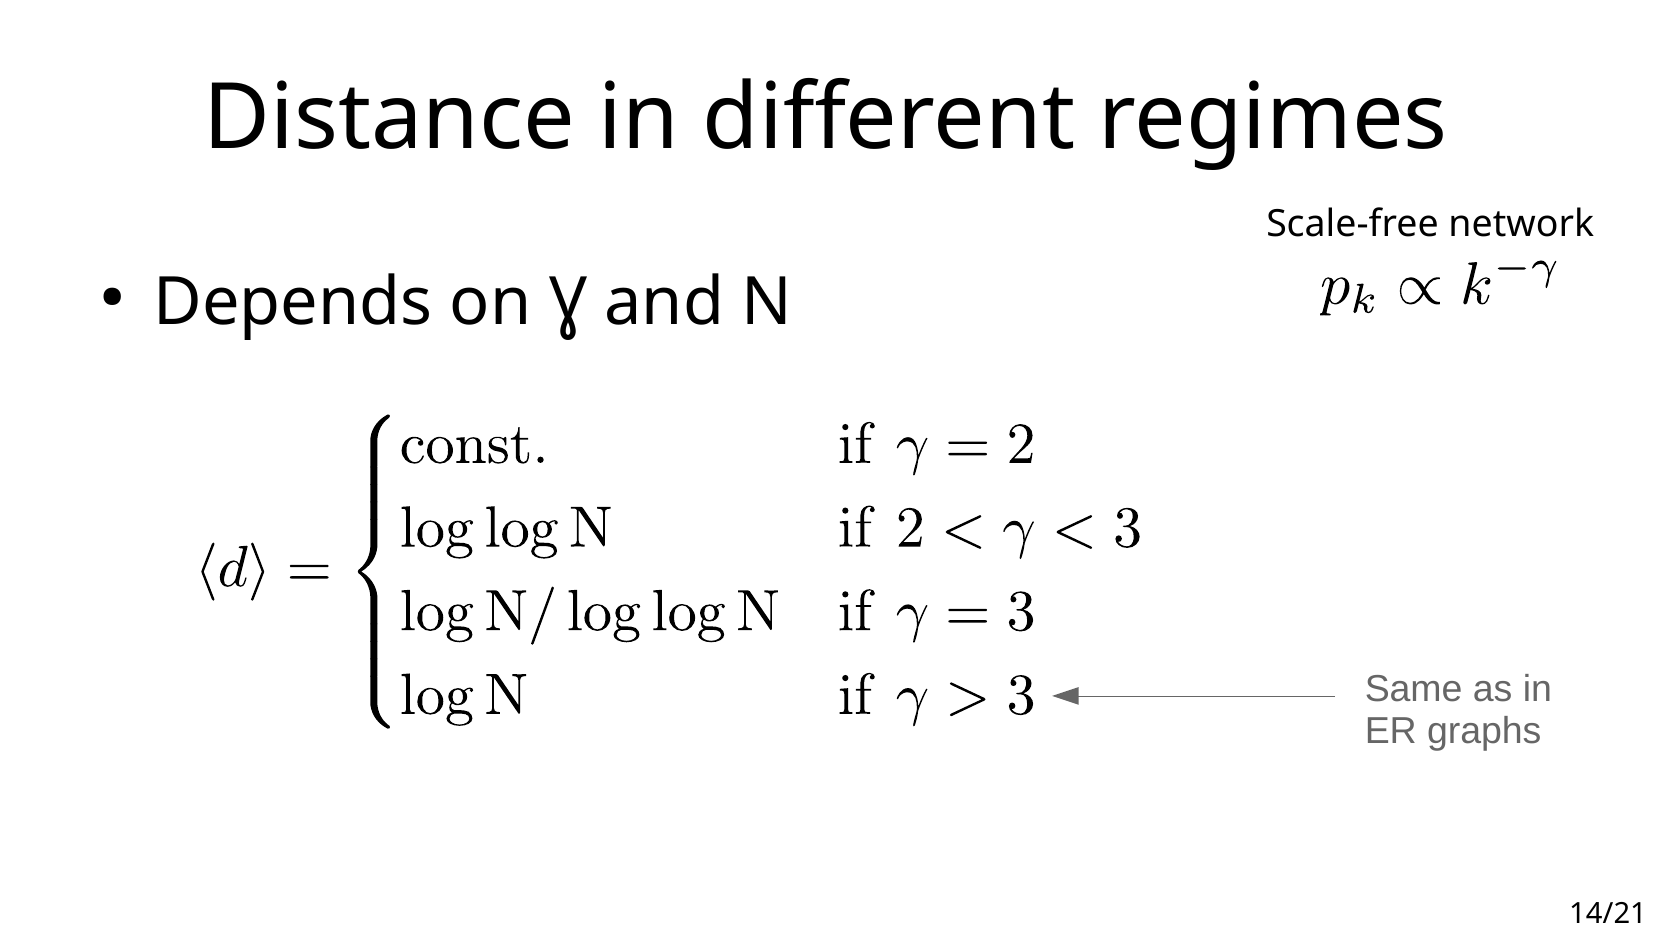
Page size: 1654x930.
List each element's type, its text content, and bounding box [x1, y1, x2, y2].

title Distance in different regimes [82, 1, 1571, 225]
picture [1320, 259, 1559, 316]
text_box Scale-free network [1250, 188, 1611, 259]
text_box Same as in ER graphs [1350, 660, 1591, 759]
list Depends on Ɣ and N [82, 252, 1571, 793]
text_box [195, 414, 1143, 729]
